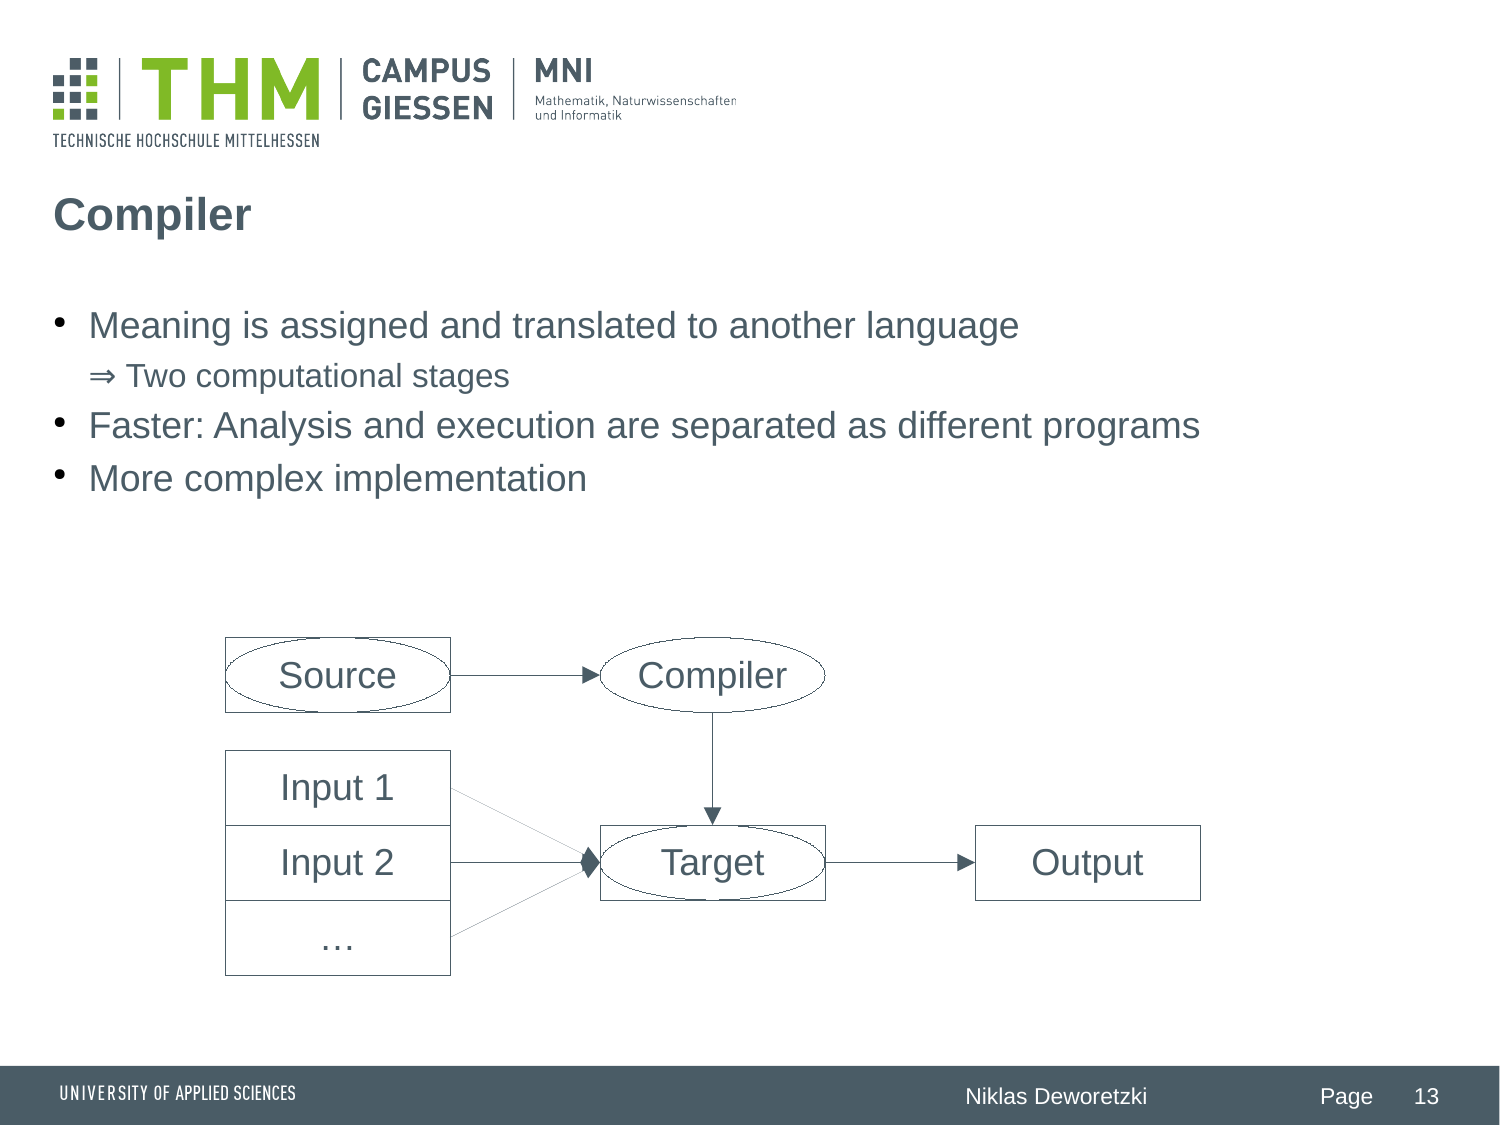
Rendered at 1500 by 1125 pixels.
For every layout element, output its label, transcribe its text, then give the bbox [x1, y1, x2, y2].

title Compiler [53, 177, 1435, 272]
text_box Compiler [600, 637, 826, 713]
text_box Input 2 [225, 825, 451, 900]
text_box … [225, 900, 451, 976]
picture [59, 1082, 296, 1104]
picture [53, 58, 736, 147]
list Meaning is assigned and translated to another language ⇒ Two computational stages Faster: Analysis and execution are separated as different programs More complex implementation [53, 293, 1388, 554]
text_box Output [975, 825, 1201, 901]
text_box Input 1 [225, 750, 451, 825]
text_box Source [226, 638, 450, 712]
slide_number <number> [1376, 1073, 1455, 1118]
text_box Target [601, 826, 825, 900]
